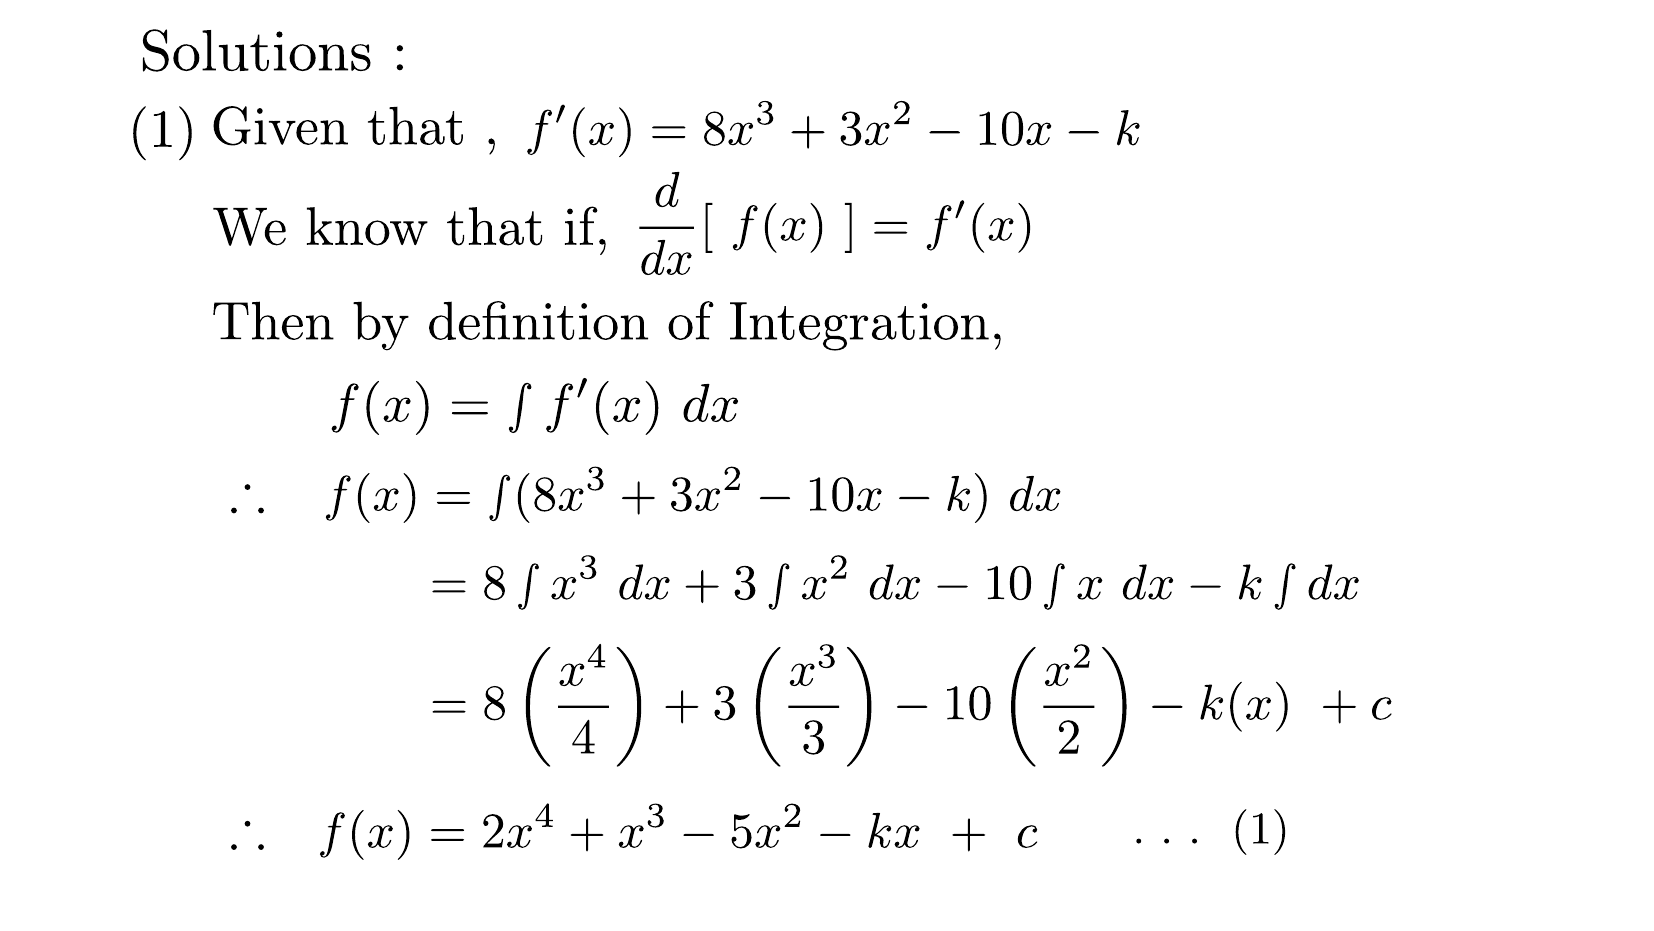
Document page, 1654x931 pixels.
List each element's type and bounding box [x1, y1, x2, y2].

text_box [432, 555, 1359, 610]
text_box [1134, 809, 1286, 855]
title [47, 37, 1607, 910]
text_box [213, 206, 606, 256]
text_box [527, 100, 1140, 158]
text_box [213, 301, 1001, 351]
text_box [130, 106, 192, 161]
text_box [639, 171, 1031, 276]
text_box [331, 377, 739, 435]
text_box [231, 820, 264, 850]
text_box [213, 106, 495, 155]
text_box [319, 803, 1038, 860]
text_box [142, 29, 404, 72]
text_box [432, 643, 1392, 767]
text_box [231, 484, 264, 514]
text_box [325, 466, 1061, 523]
